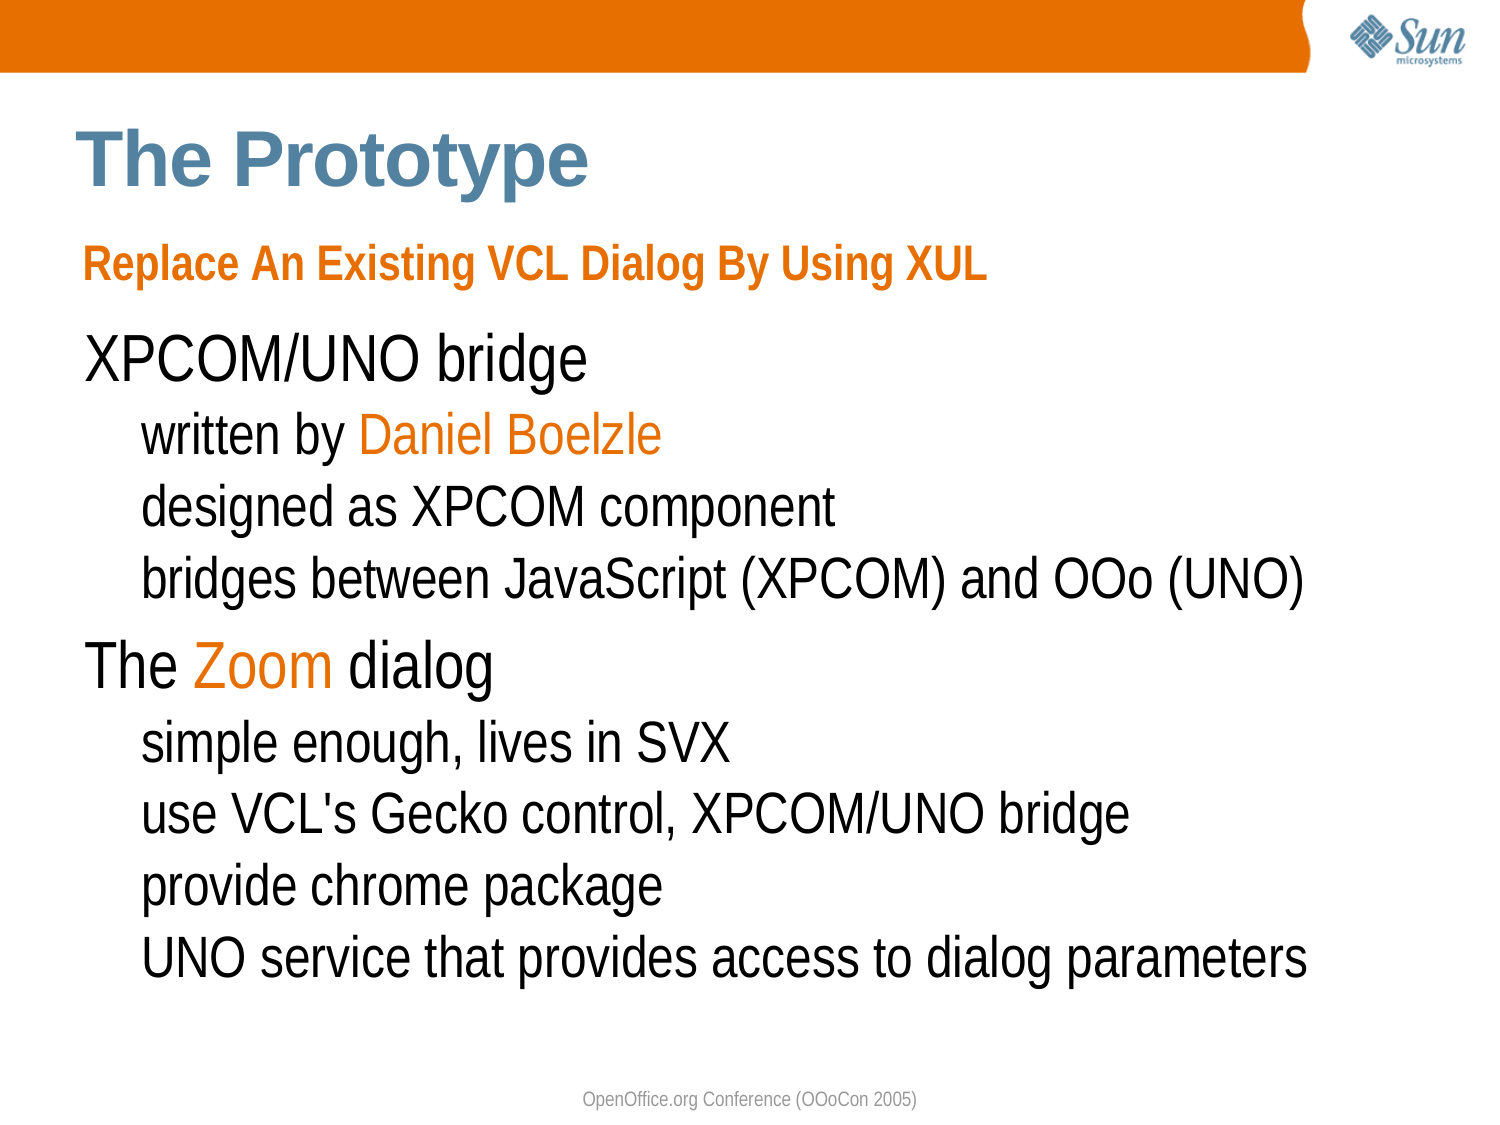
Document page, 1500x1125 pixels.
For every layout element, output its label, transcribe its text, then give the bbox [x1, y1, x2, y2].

picture [0, 0, 1500, 75]
text_box Replace An Existing VCL Dialog By Using XUL [82, 241, 1350, 304]
list XPCOM/UNO bridge written by Daniel Boelzle designed as XPCOM component bridges between JavaScript (XPCOM) and OOo (UNO) The Zoom dialog simple enough, lives in SVX use VCL's Gecko control, XPCOM/UNO bridge provide chrome package UNO service that provides access to dialog parameters [64, 329, 1402, 995]
title The Prototype [75, 122, 1438, 228]
